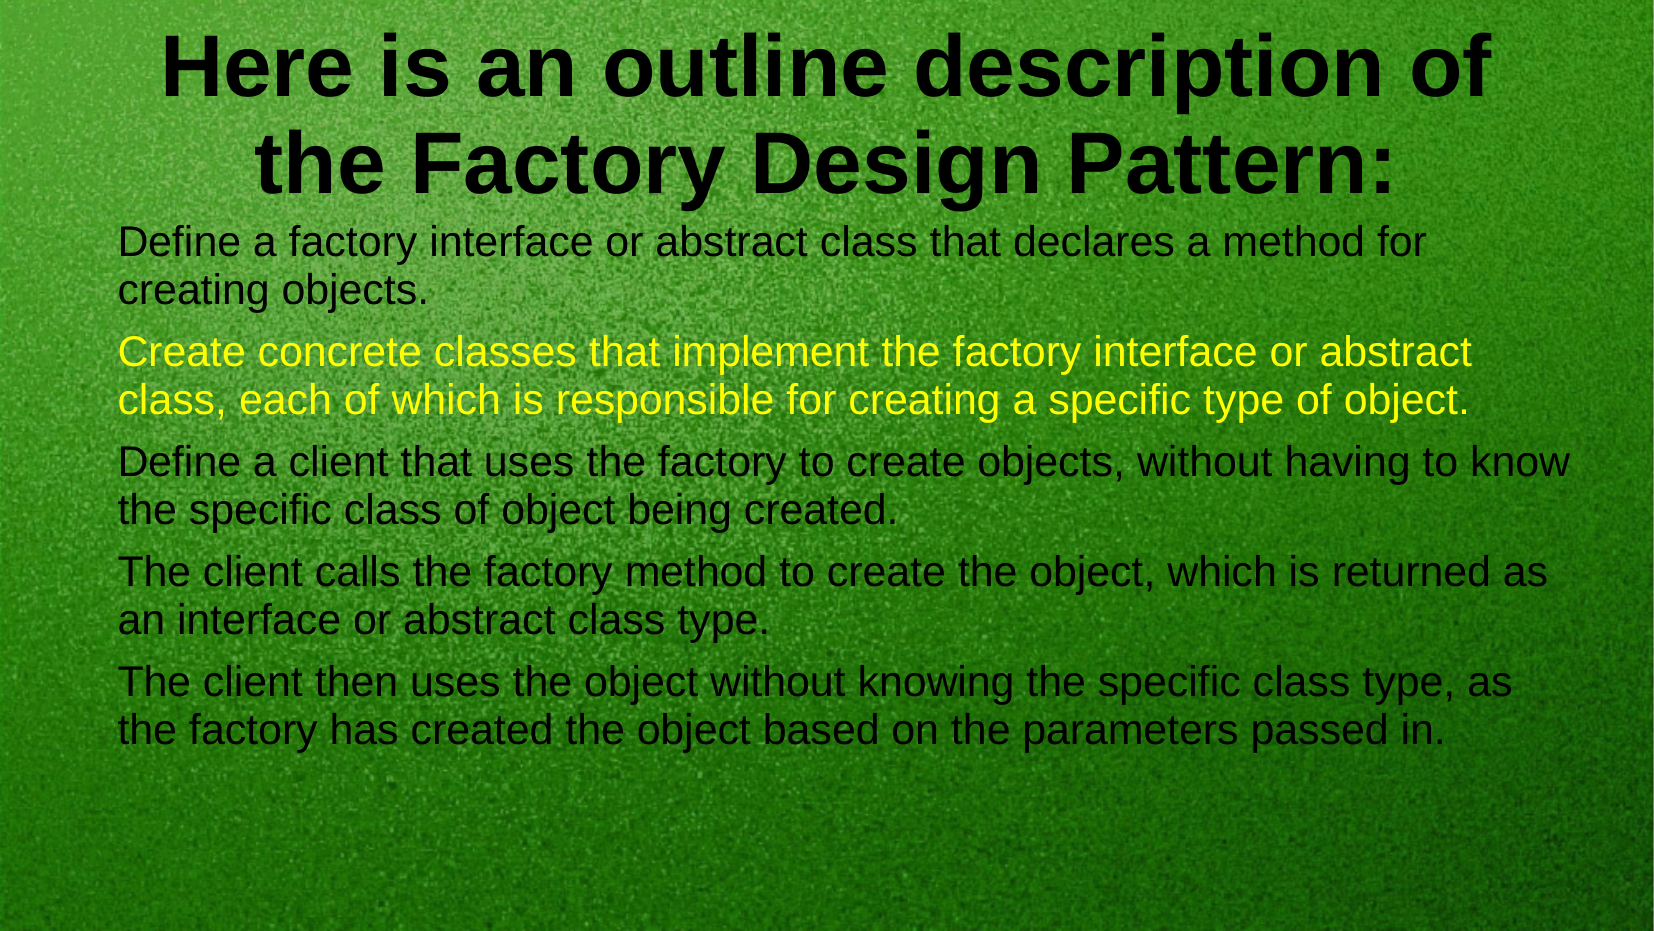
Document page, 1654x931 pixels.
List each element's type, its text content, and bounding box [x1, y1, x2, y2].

title Here is an outline description of the Factory Design Pattern: [82, 16, 1571, 213]
list Define a factory interface or abstract class that declares a method for creating objects. Create concrete classes that implement the factory interface or abstract class, each of which is responsible for creating a specific type of object. Define a client that uses the factory to create objects, without having to know the specific class of object being created. The client calls the factory method to create the object, which is returned as an interface or abstract class type. The client then uses the object without knowing the specific class type, as the factory has created the object based on the parameters passed in. [82, 217, 1571, 758]
picture [0, 0, 1654, 931]
